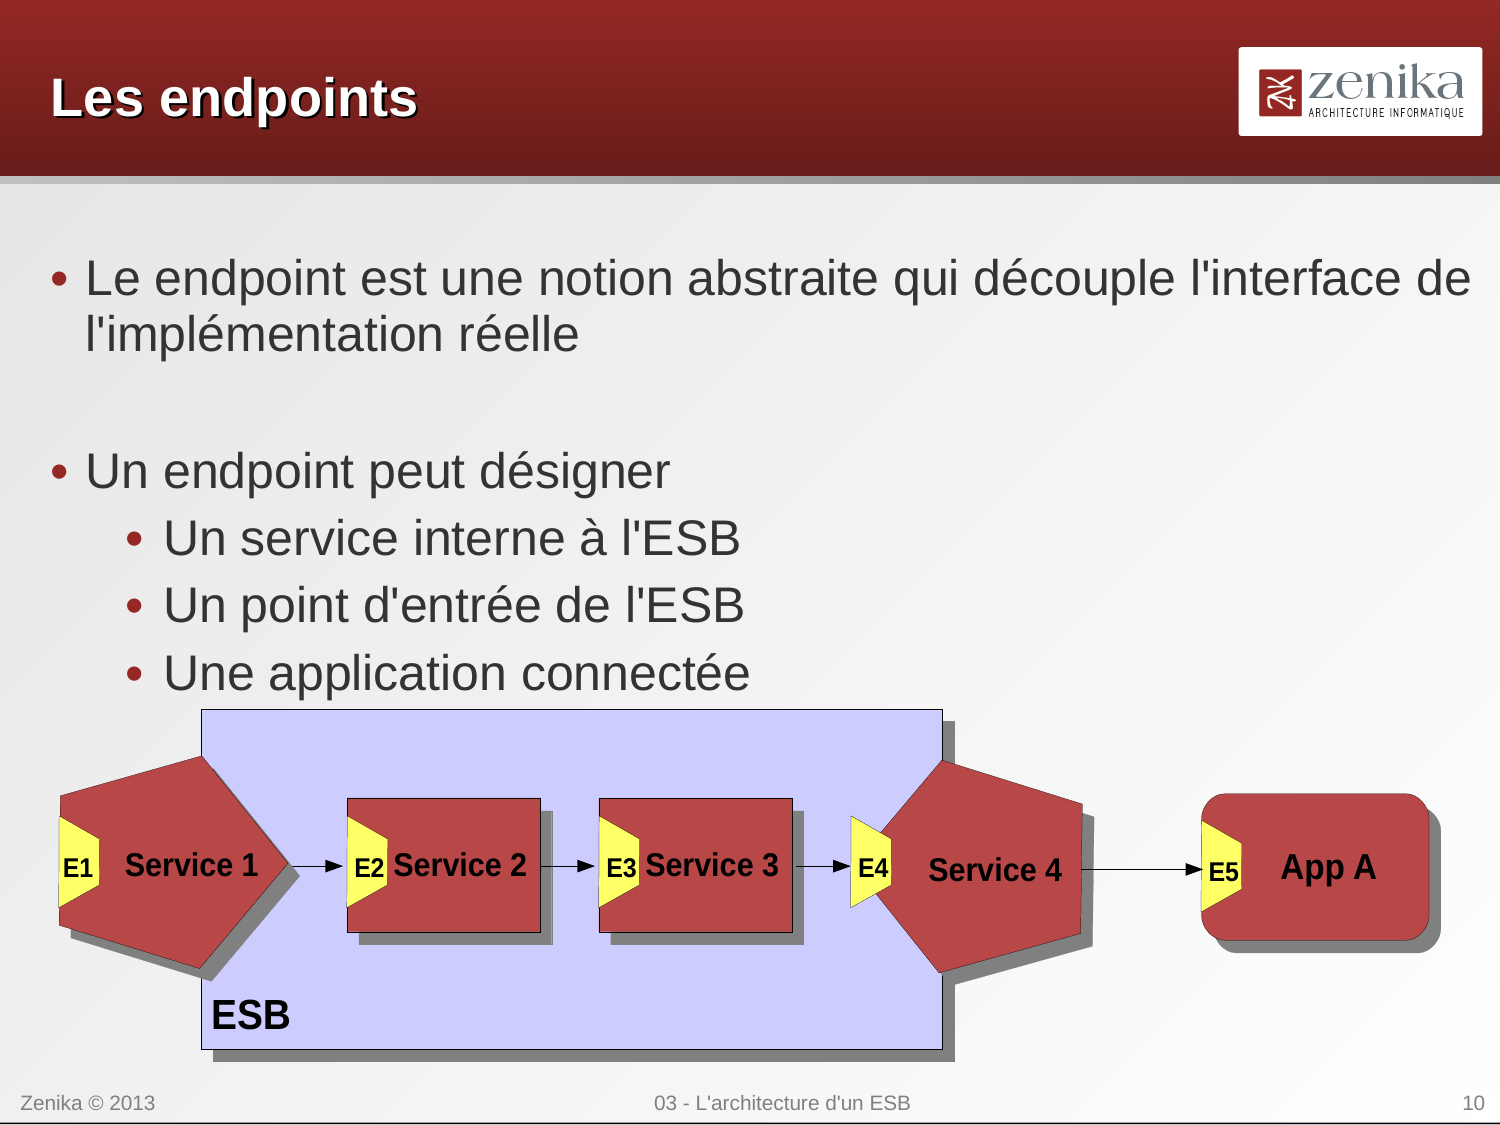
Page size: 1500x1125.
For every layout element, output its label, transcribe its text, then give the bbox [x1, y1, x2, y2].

picture [53, 708, 1441, 1062]
list Le endpoint est une notion abstraite qui découple l'interface de l'implémentation réelle Un endpoint peut désigner Un service interne à l'ESB Un point d'entrée de l'ESB Une application connectée [50, 250, 1477, 1064]
picture [1257, 58, 1464, 125]
title Les endpoints [50, 22, 1206, 172]
